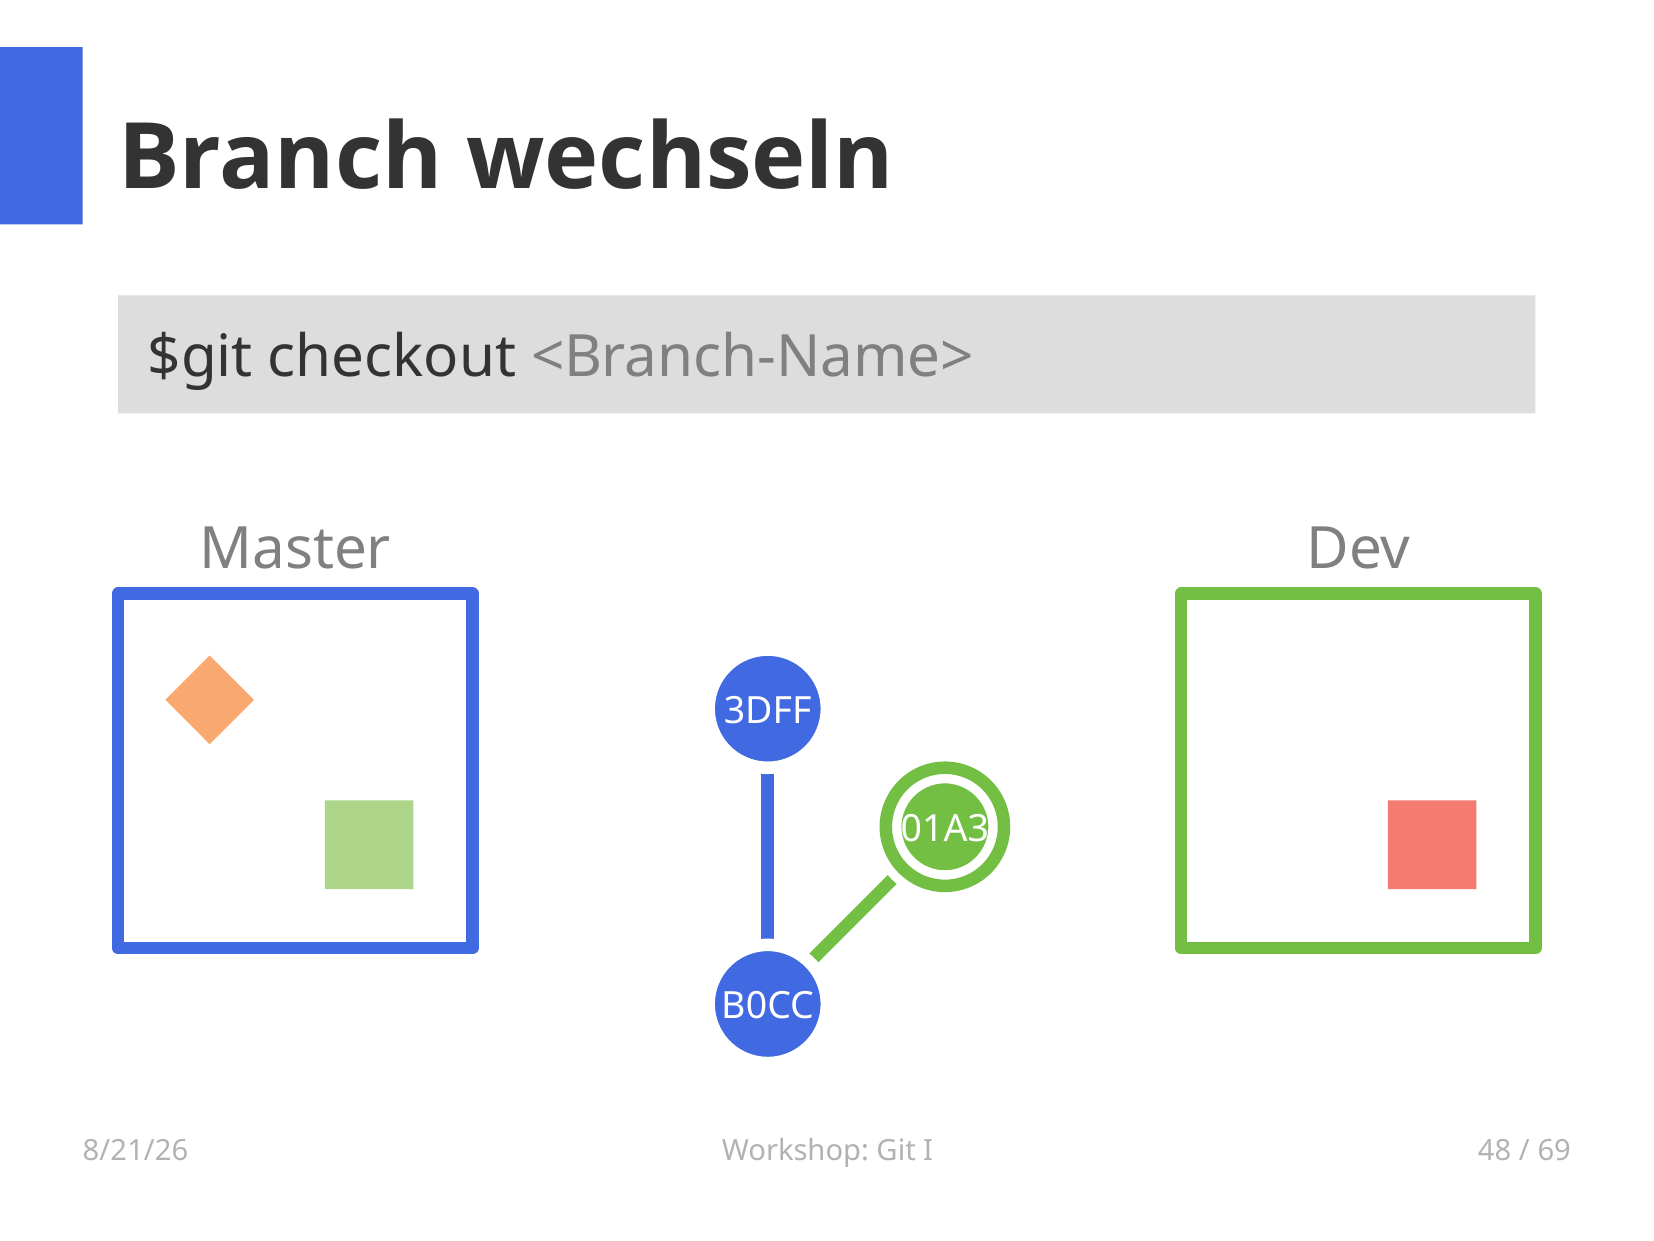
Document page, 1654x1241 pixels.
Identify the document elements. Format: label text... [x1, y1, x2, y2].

text_box Dev [1181, 499, 1536, 594]
list $git checkout <Branch-Name> [118, 295, 1536, 414]
title Branch wechseln [118, 49, 1571, 257]
text_box [324, 800, 414, 890]
text_box [1387, 800, 1477, 890]
text_box Master [118, 499, 473, 594]
text_box 3DFF [708, 649, 827, 768]
text_box B0CC [708, 944, 827, 1064]
text_box [165, 655, 254, 745]
text_box 01A3 [893, 775, 997, 879]
